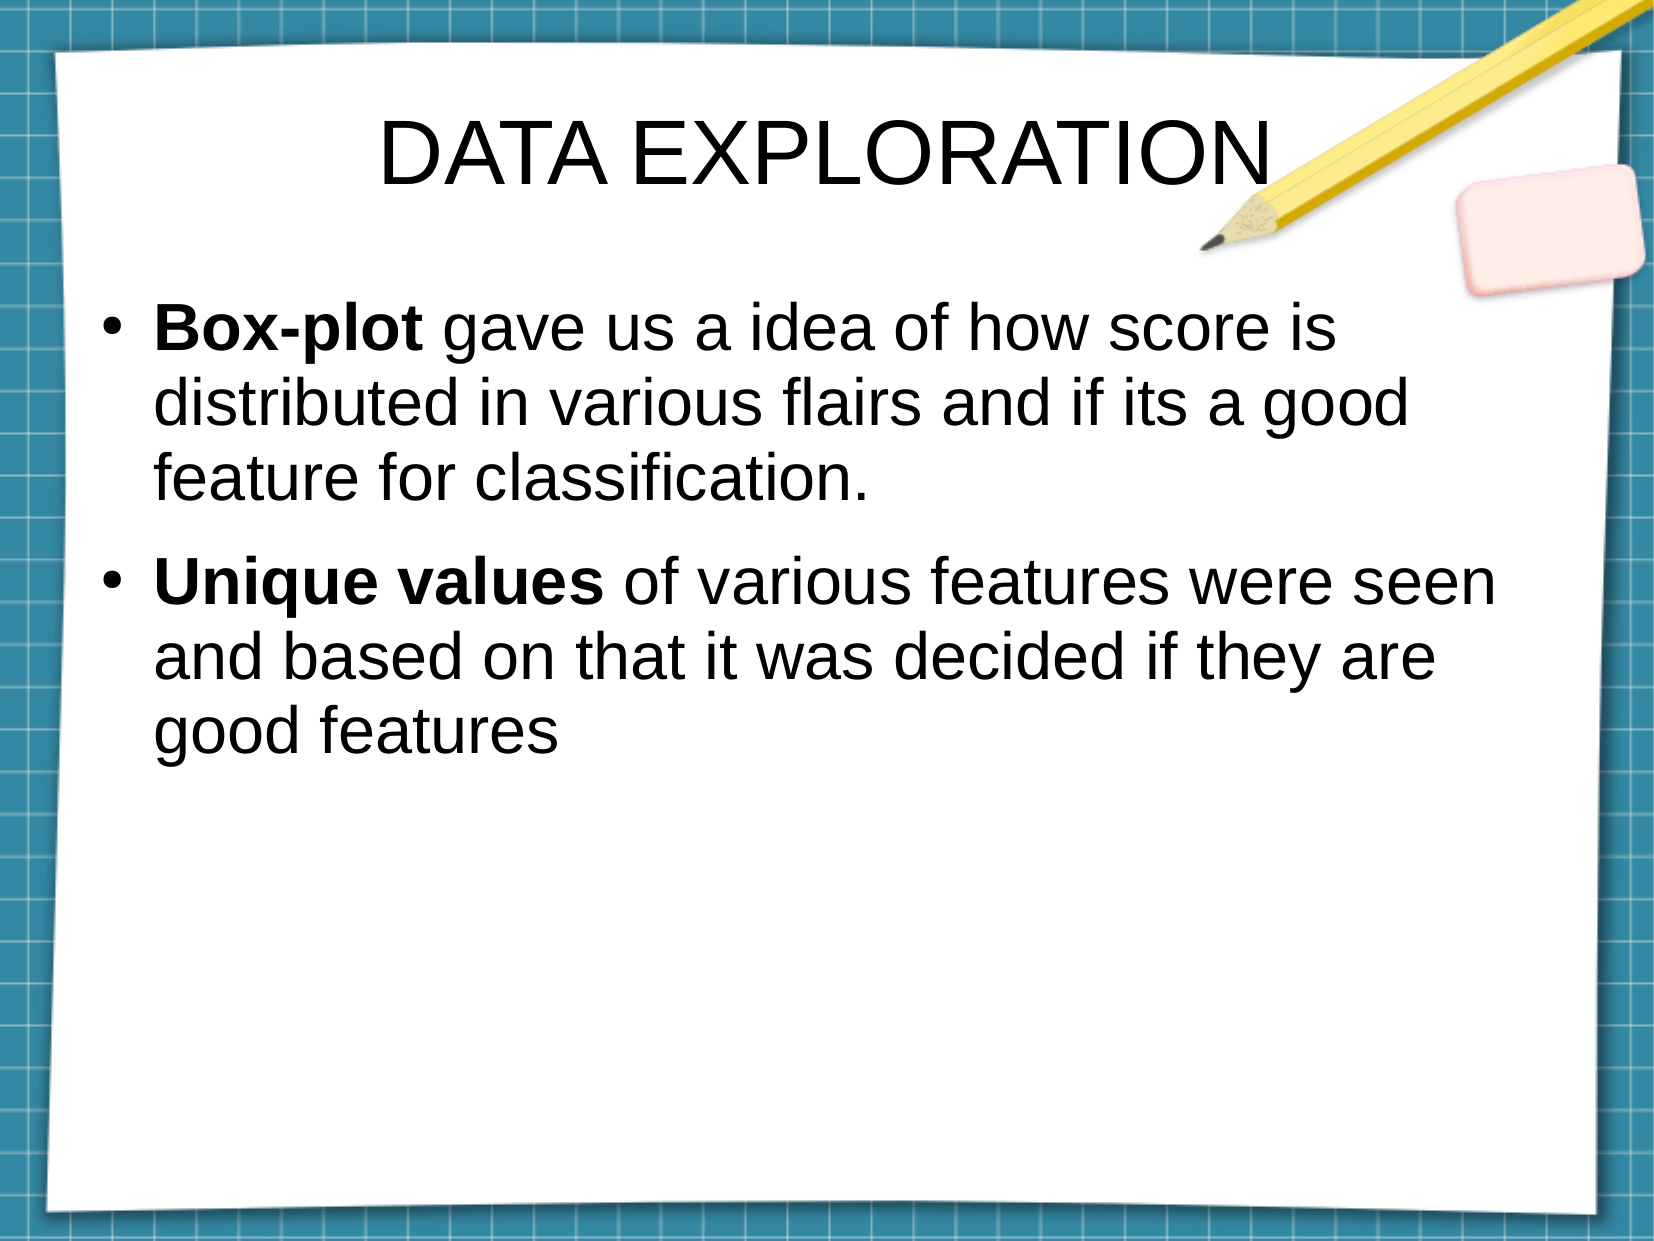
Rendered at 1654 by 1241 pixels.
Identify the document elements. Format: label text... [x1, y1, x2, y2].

list Box-plot gave us a idea of how score is distributed in various flairs and if its a good feature for classification. Unique values of various features were seen and based on that it was decided if they are good features [82, 290, 1571, 1010]
picture [0, 0, 1654, 1241]
title DATA EXPLORATION [82, 49, 1571, 257]
